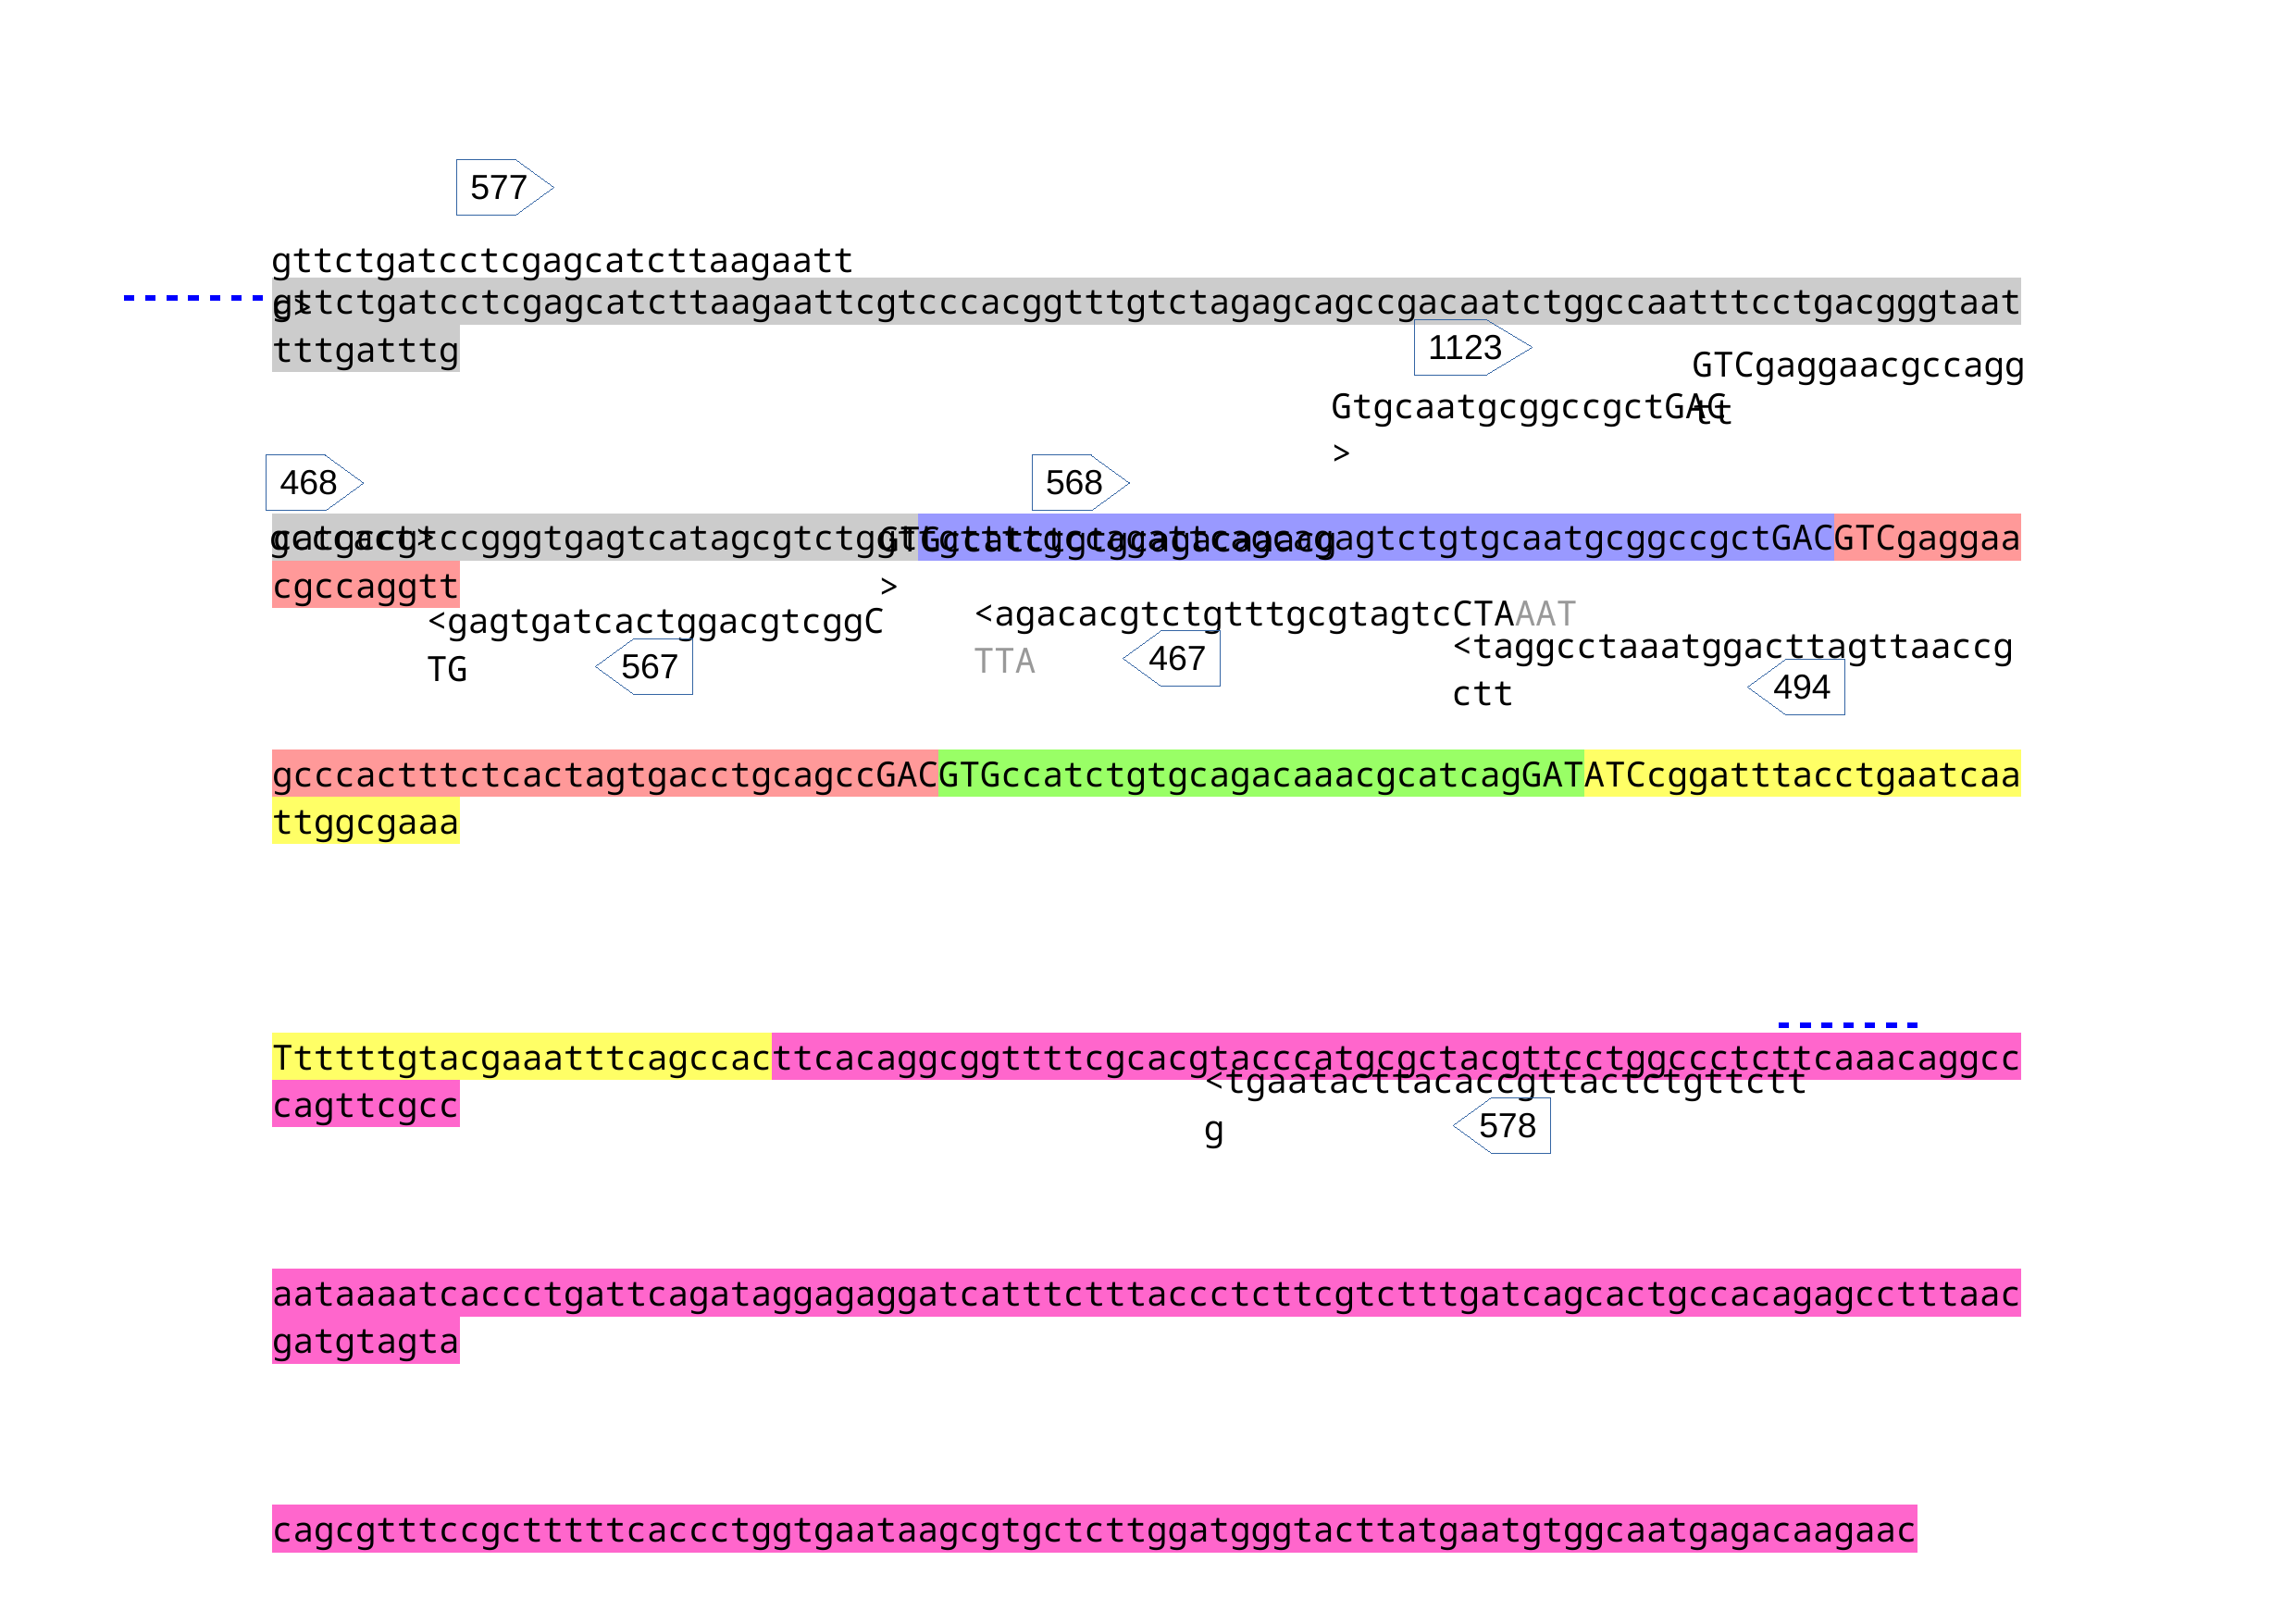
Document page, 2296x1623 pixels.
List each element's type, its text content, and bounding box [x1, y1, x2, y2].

text_box <taggcctaaatggacttagttaaccgctt [1438, 613, 2040, 663]
text_box gttctgatcctcgagcatcttaagaattc> [257, 229, 887, 285]
text_box 468 [266, 454, 364, 511]
text_box <agacacgtctgtttgcgtagtcCTAAATTTA [960, 582, 1609, 631]
text_box 1123 [1414, 319, 1533, 376]
text_box 568 [1032, 454, 1130, 511]
text_box <tgaatacttacaccgttactctgttcttg [1190, 1048, 1835, 1098]
text_box gttctgatcctcgagcatcttaagaattcgtcccacggtttgtctagagcagccgacaatctggccaatttcctgacgggtaattttgatttg catgccgtccgggtgagtcatagcgtctggttgttttgccagattcagcagagtctgtgcaatgcggccgctGACGTCgaggaacgccaggtt gcccactttctcactagtgacctgcagccGACGTGccatctgtgcagacaaacgcatcagGATATCcggatttacctgaatcaattggcgaaa Ttttttgtacgaaatttcagccacttcacaggcggttttcgcacgtacccatgcgctacgttcctggccctcttcaaacaggcccagttcgcc aataaaatcaccctgattcagataggagaggatcatttctttaccctcttcgtctttgatcagcactgccacagagcctttaacgatgtagta cagcgtttccgctttttcaccctggtgaataagcgtgctcttggatgggtacttatgaatgtggcaatgagacaagaac [258, 270, 2054, 1221]
text_box 577 [456, 159, 554, 216]
text_box GtgcaatgcggccgctGAC> [1317, 375, 1752, 424]
text_box 578 [1453, 1097, 1551, 1154]
text_box 494 [1747, 659, 1845, 715]
text_box gcccact> [234, 506, 457, 556]
text_box GTGccatctgtgcagacaaacg> [864, 508, 1359, 557]
text_box 467 [1123, 630, 1221, 687]
text_box <gagtgatcactggacgtcggCTG [413, 589, 909, 639]
text_box 567 [595, 638, 693, 695]
text_box GTCgaggaacgccaggtt [1678, 333, 2050, 390]
